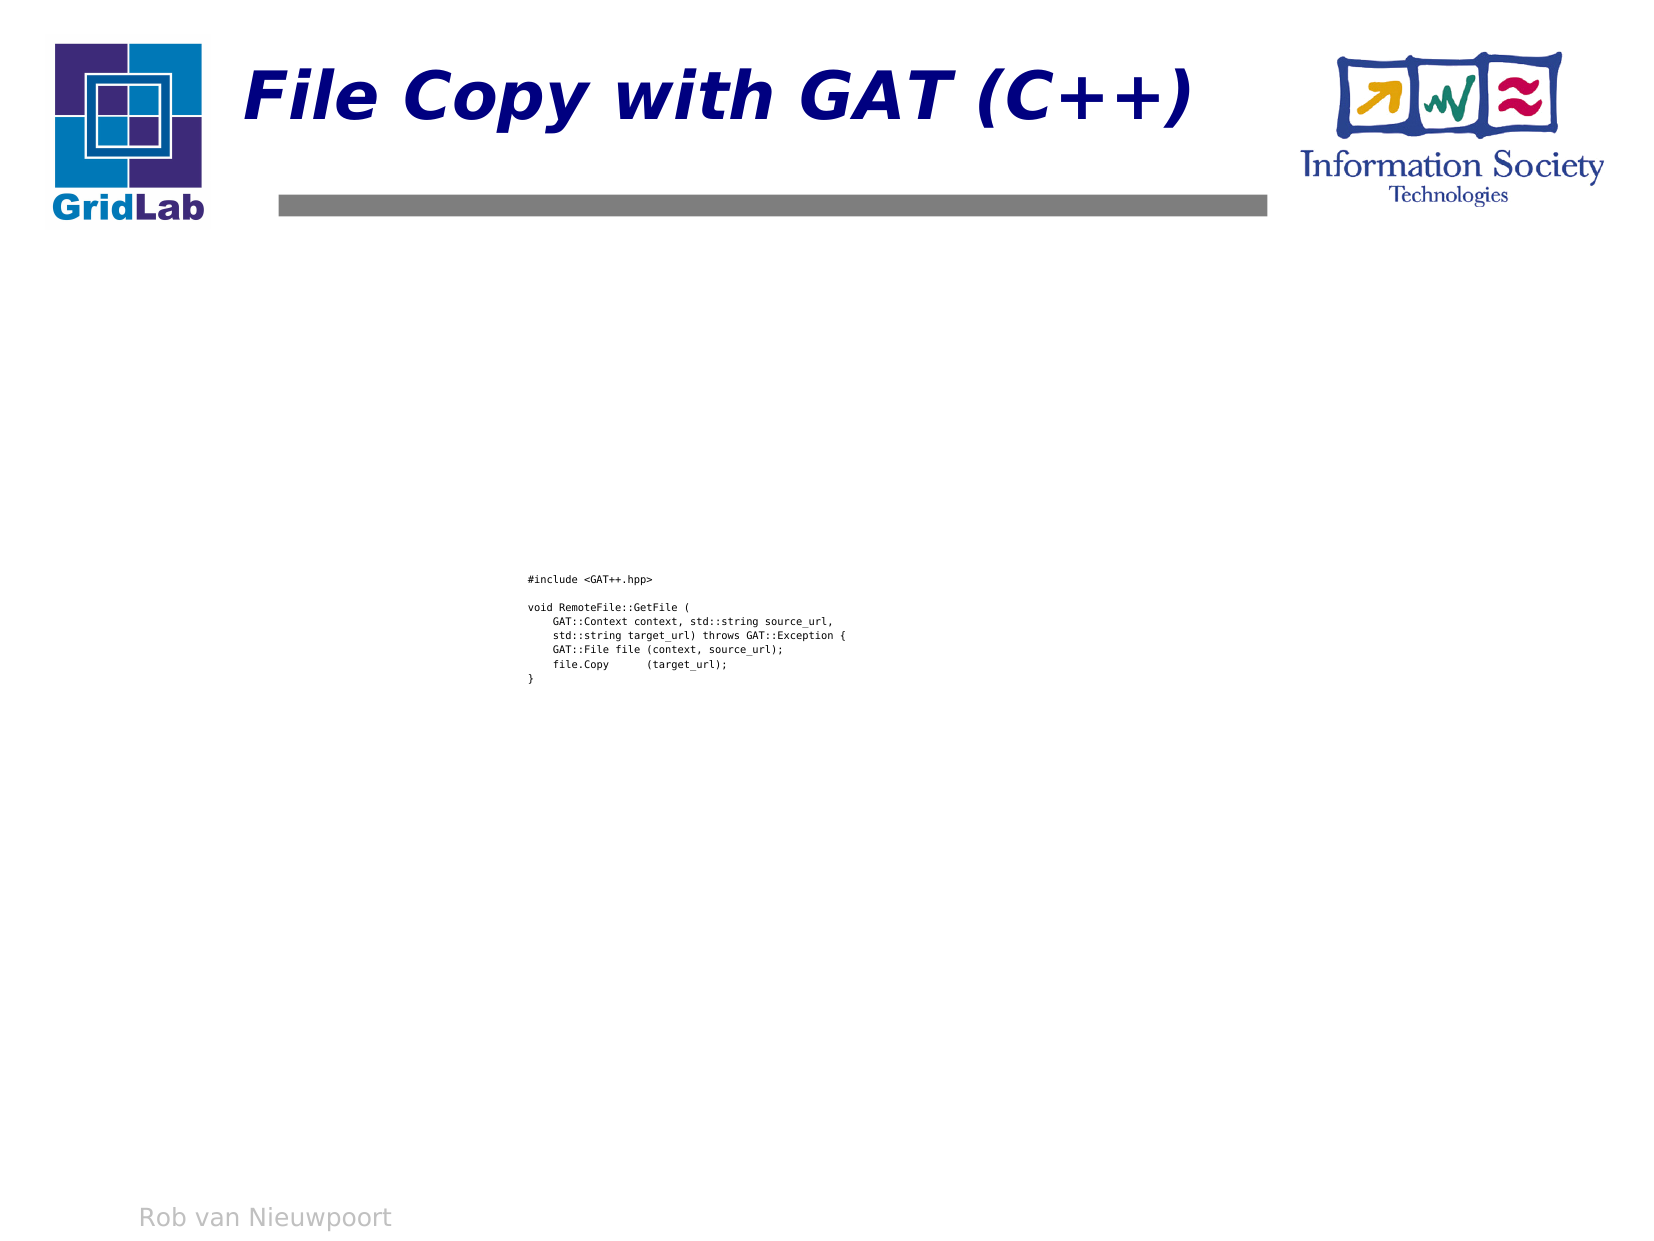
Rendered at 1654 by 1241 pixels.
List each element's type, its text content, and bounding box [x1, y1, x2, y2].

title File Copy with GAT (C++) [243, 0, 1280, 187]
picture [1293, 34, 1611, 214]
text_box #include <GAT++.hpp> void RemoteFile::GetFile ( GAT::Context context, std::string source_url, std::string target_url) throws GAT::Exception { GAT::File file (context, source_url); file.Copy (target_url); } [527, 575, 1654, 997]
picture [45, 34, 211, 230]
